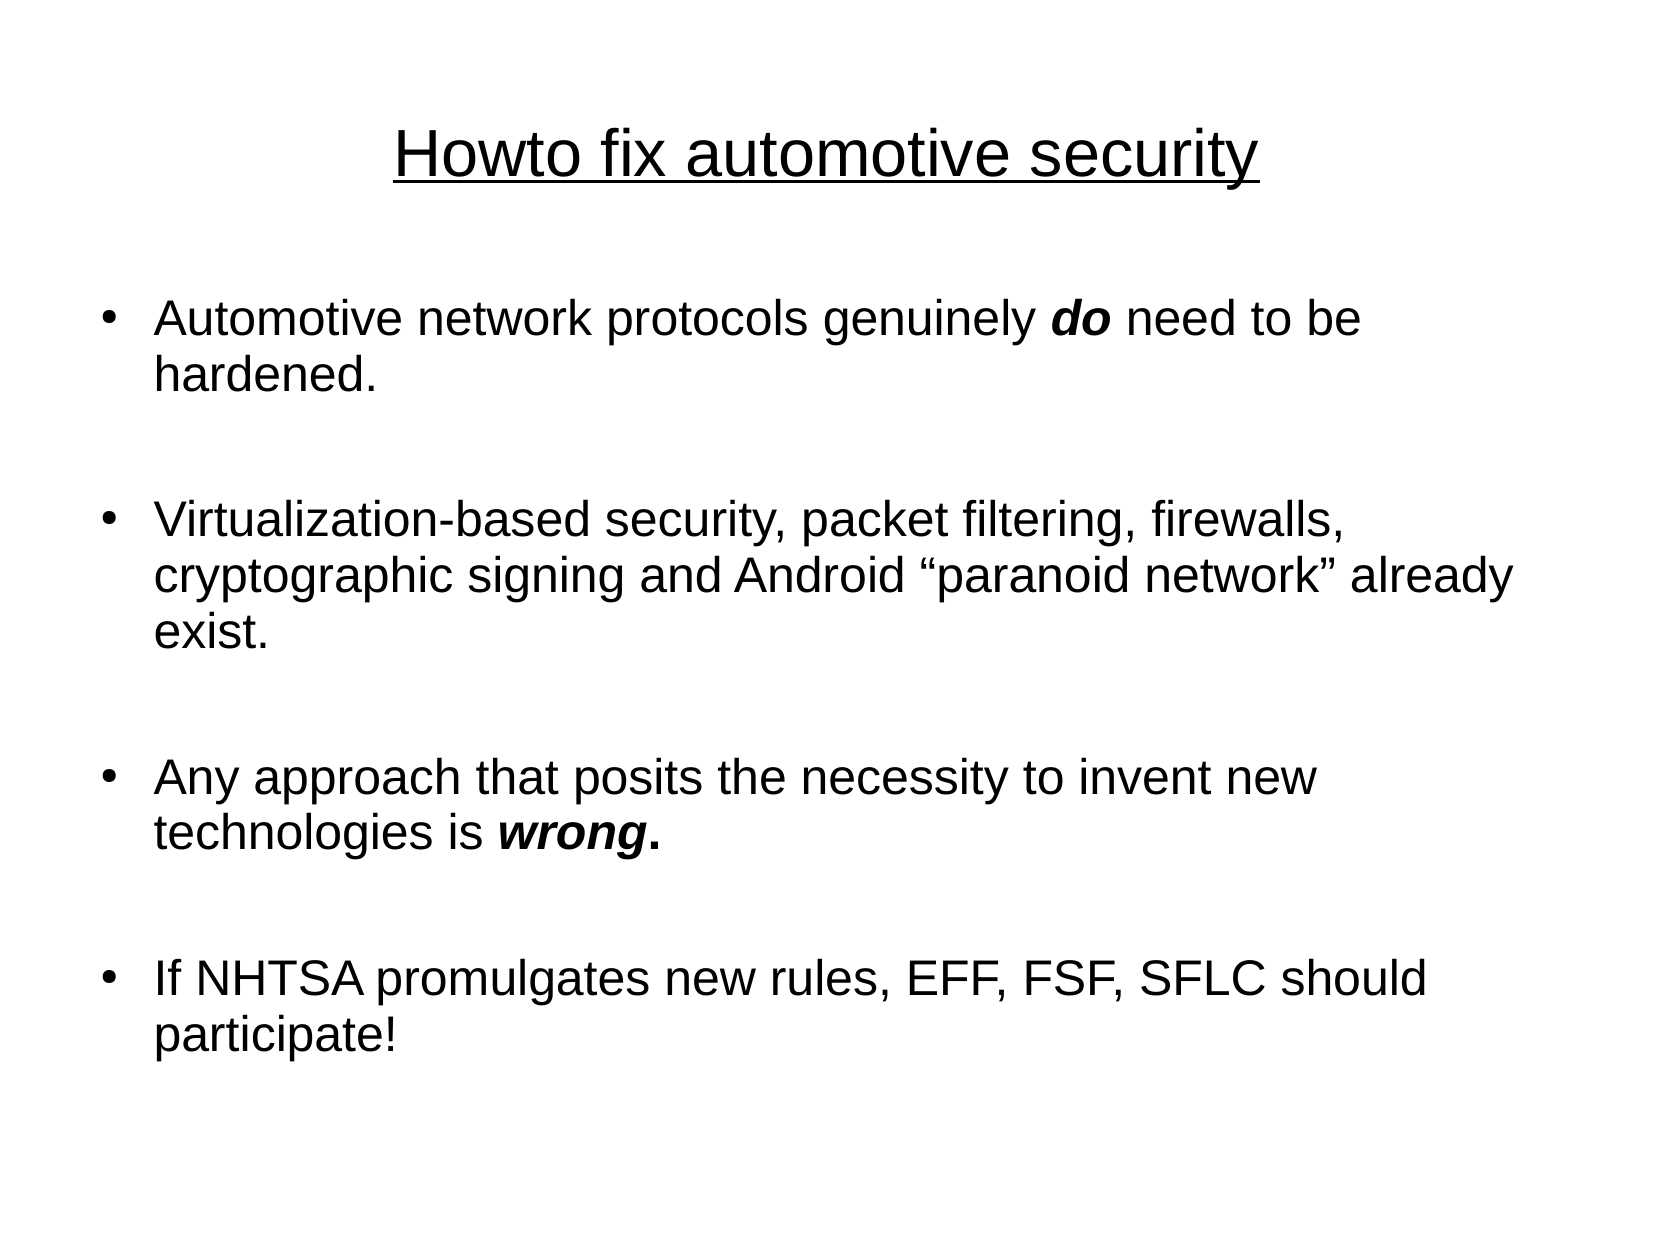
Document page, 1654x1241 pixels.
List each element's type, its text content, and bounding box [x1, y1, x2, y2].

title Howto fix automotive security [82, 49, 1571, 257]
list Automotive network protocols genuinely do need to be hardened. Virtualization-based security, packet filtering, firewalls, cryptographic signing and Android “paranoid network” already exist. Any approach that posits the necessity to invent new technologies is wrong. If NHTSA promulgates new rules, EFF, FSF, SFLC should participate! [82, 290, 1571, 1109]
